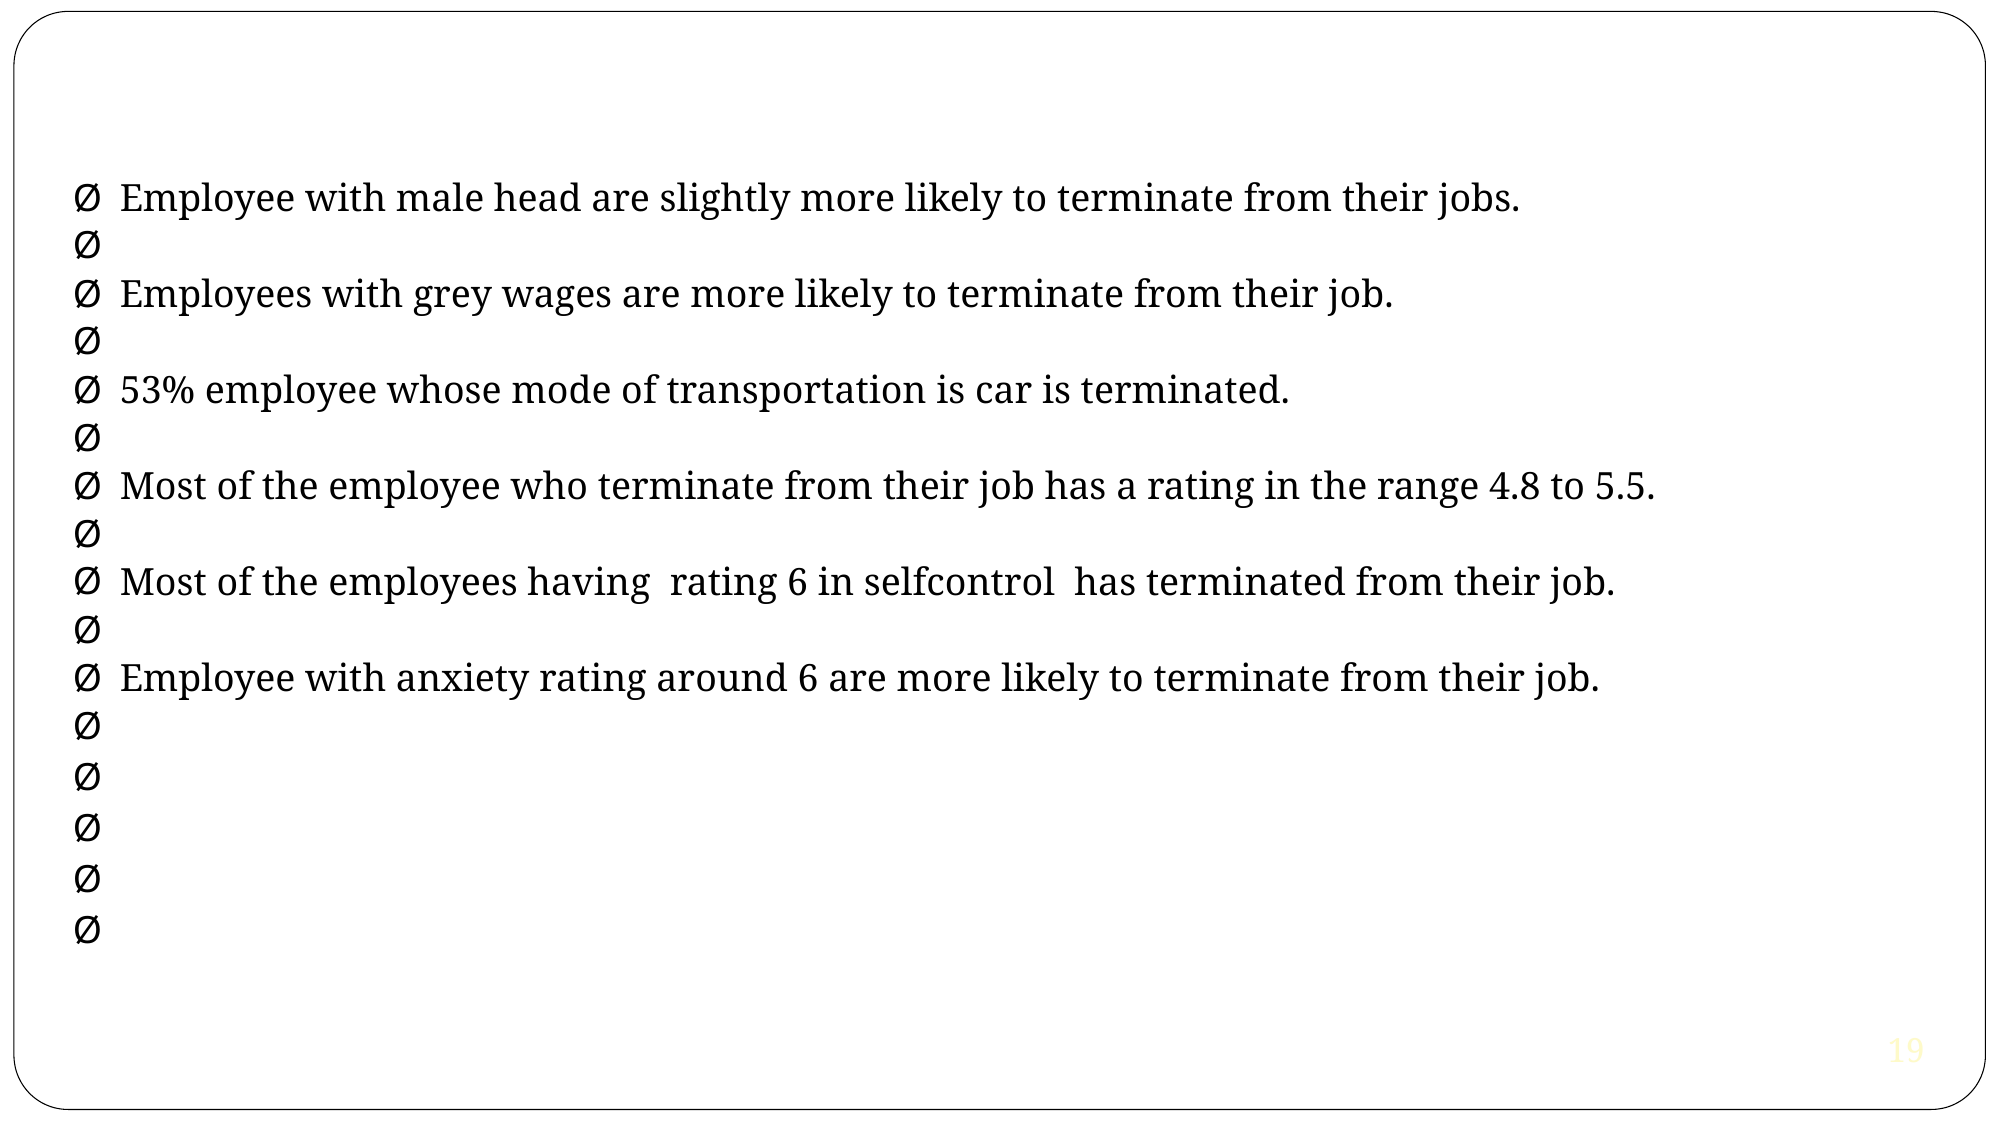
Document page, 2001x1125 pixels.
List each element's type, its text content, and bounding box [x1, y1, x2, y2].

text_box [1839, 1014, 1973, 1090]
text_box Employee with male head are slightly more likely to terminate from their jobs. Employees with grey wages are more likely to terminate from their job. 53% employee whose mode of transportation is car is terminated. Most of the employee who terminate from their job has a rating in the range 4.8 to 5.5. Most of the employees having rating 6 in selfcontrol has terminated from their job. Employee with anxiety rating around 6 are more likely to terminate from their job. [57, 166, 1898, 909]
